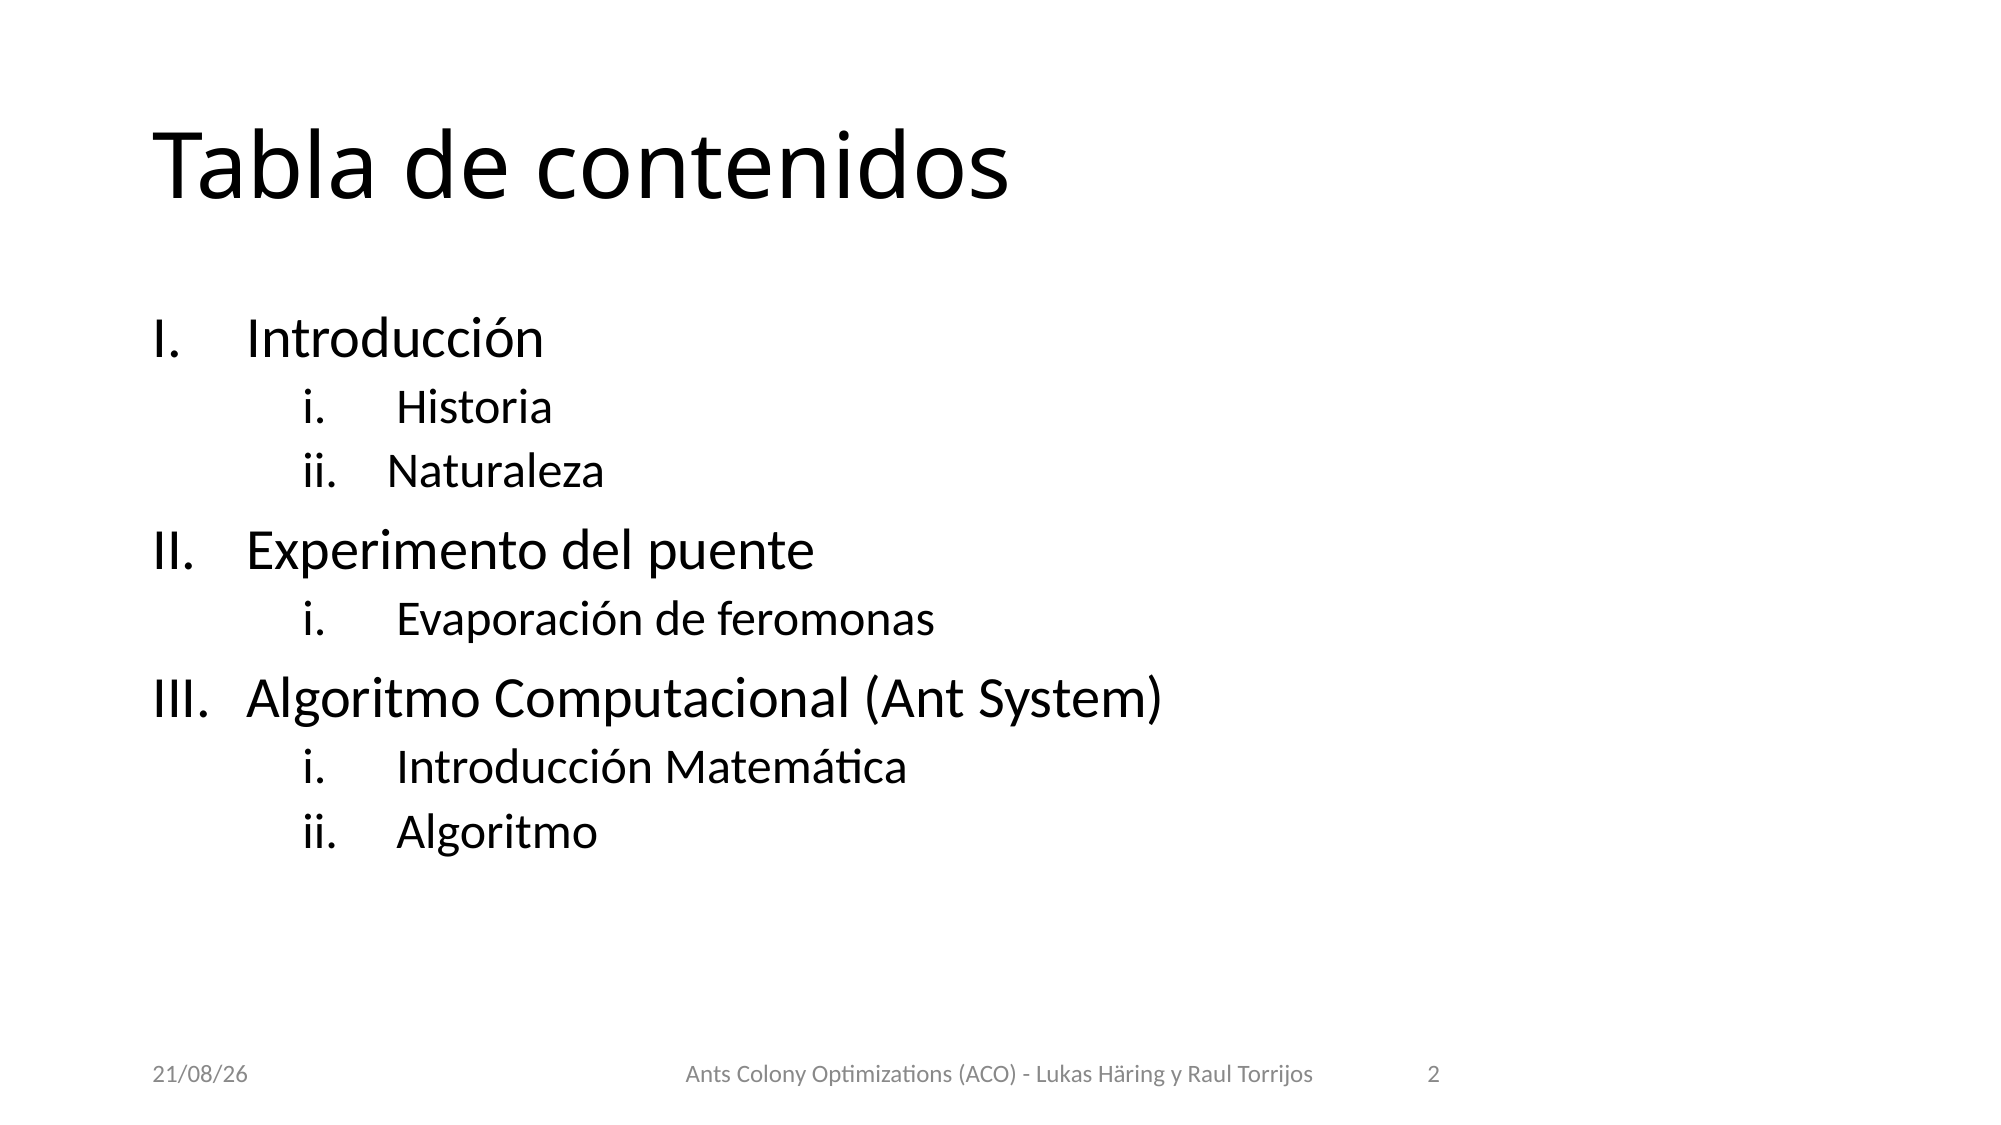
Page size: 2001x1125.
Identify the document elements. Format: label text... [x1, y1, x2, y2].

text_box 19/05/2019 [137, 1042, 588, 1103]
list Introducción Historia Naturaleza Experimento del puente Evaporación de feromonas Algoritmo Computacional (Ant System) Introducción Matemática Algoritmo [137, 299, 1863, 1014]
title Tabla de contenidos [137, 59, 1863, 278]
text_box [1412, 1042, 1863, 1103]
text_box Ants Colony Optimizations (ACO) - Lukas Häring y Raul Torrijos [662, 1042, 1338, 1103]
